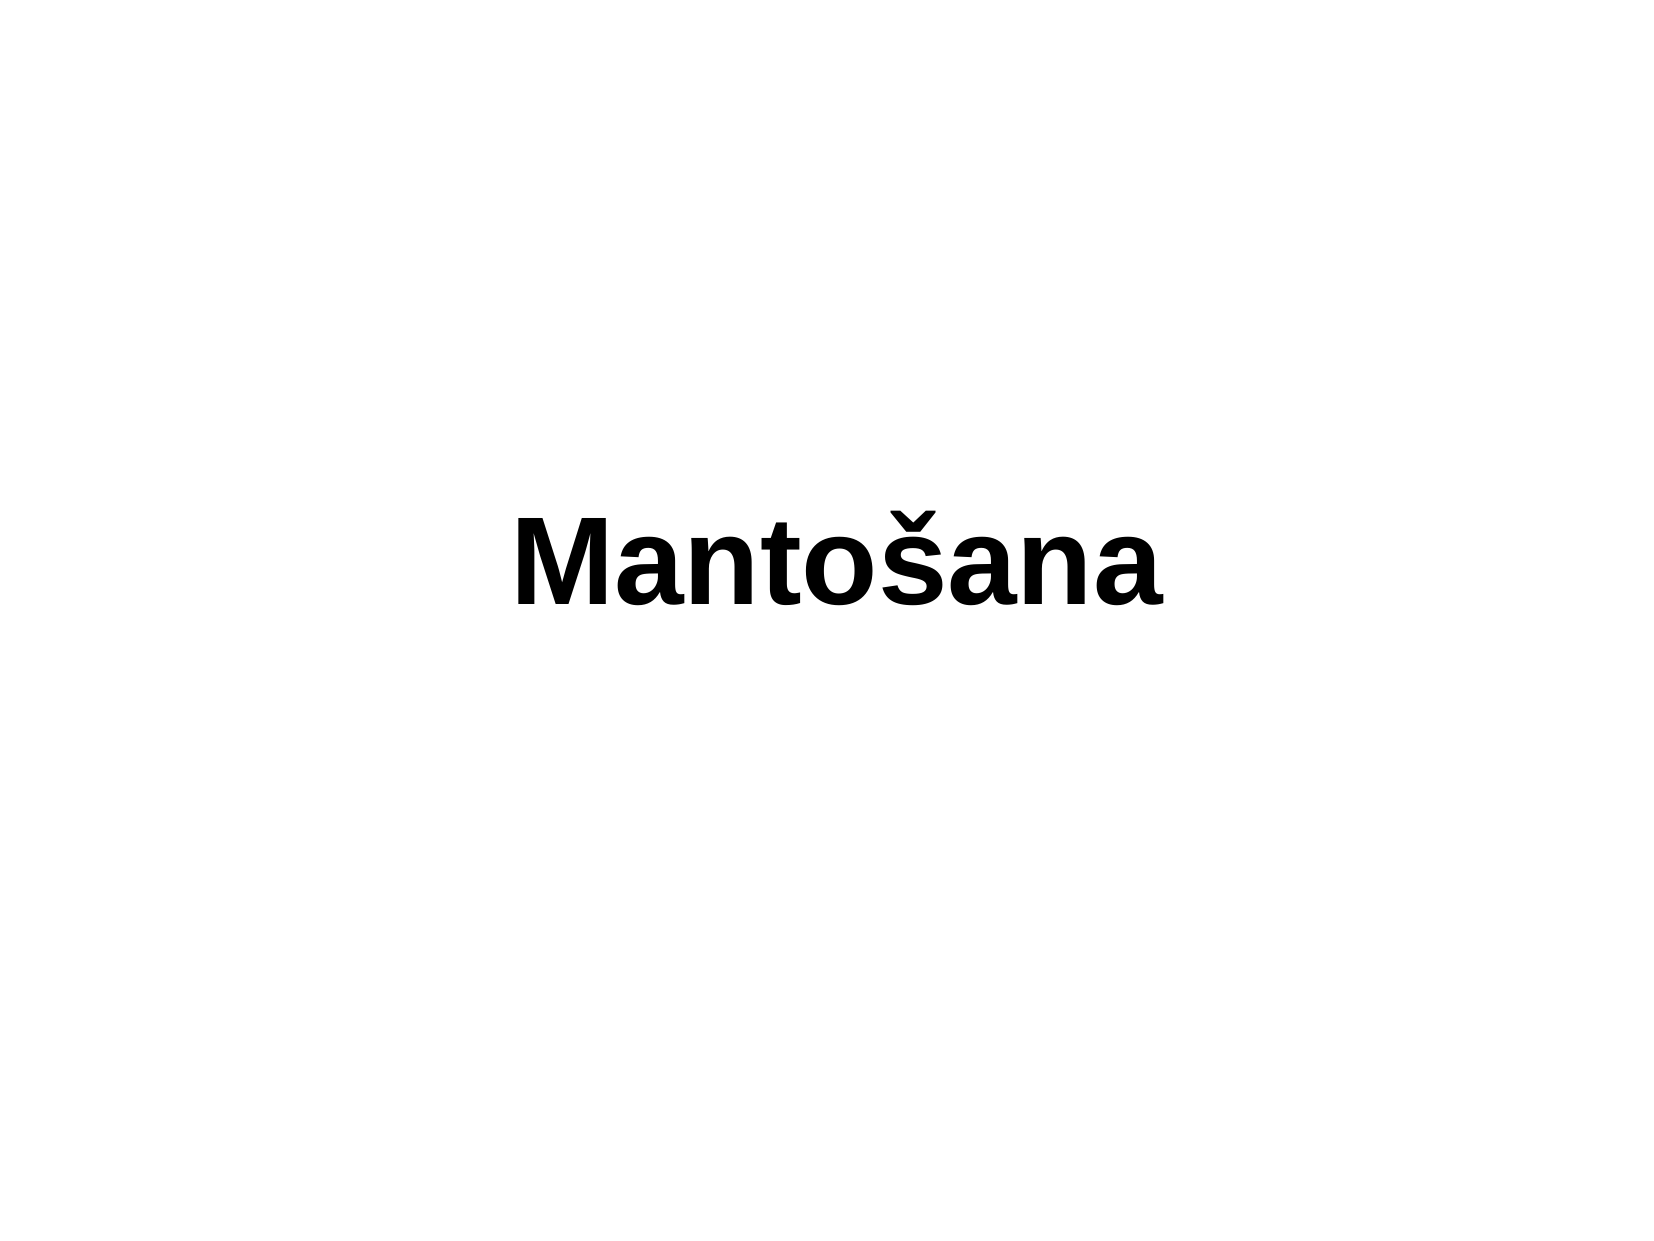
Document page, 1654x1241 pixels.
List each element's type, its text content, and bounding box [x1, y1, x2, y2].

subtitle Mantošana [109, 201, 1565, 921]
